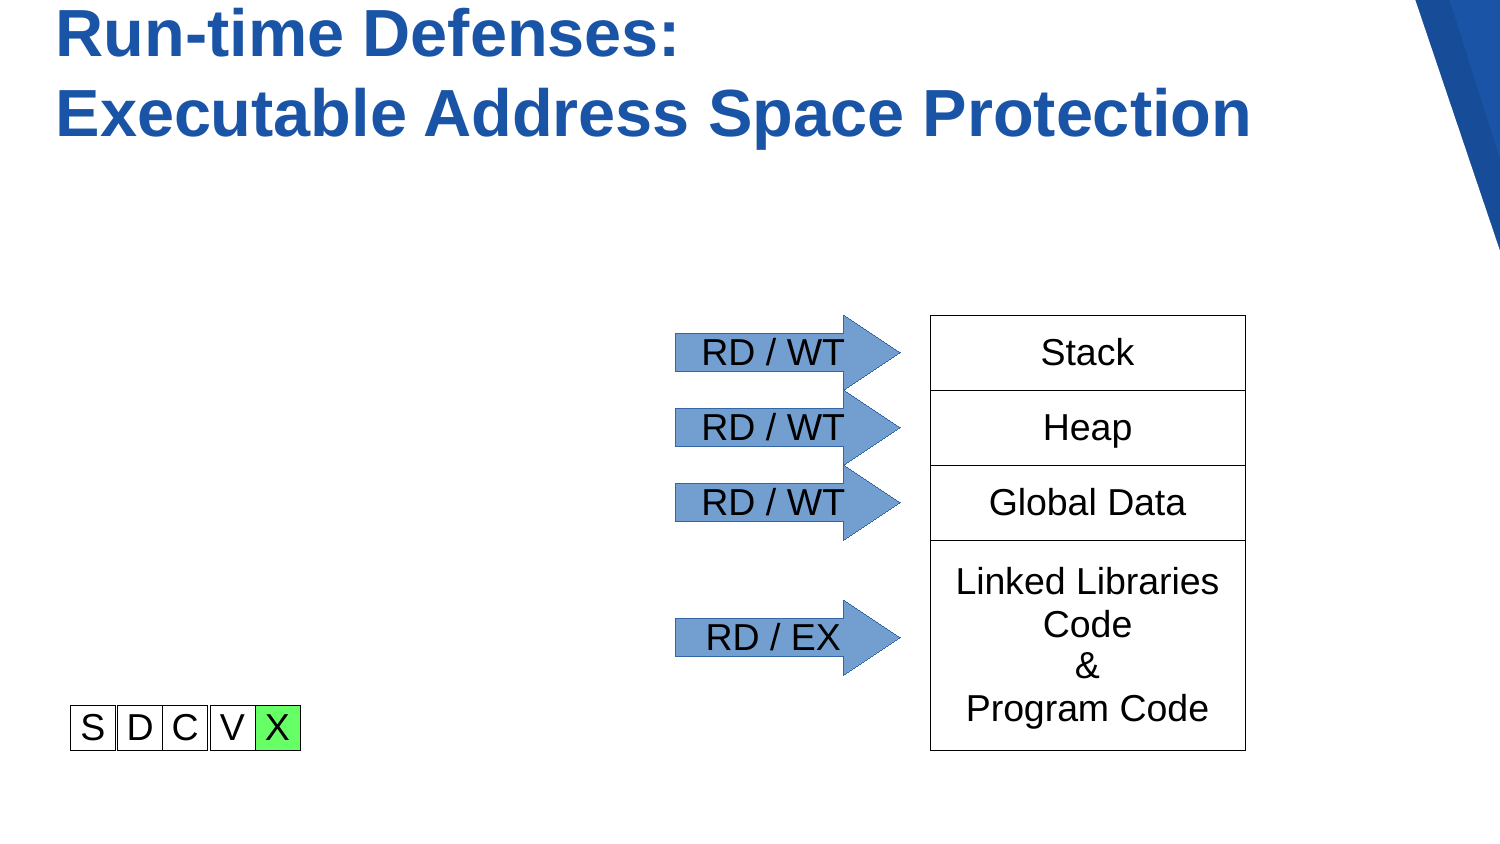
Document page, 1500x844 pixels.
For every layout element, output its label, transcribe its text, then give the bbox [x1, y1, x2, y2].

text_box V [210, 705, 255, 751]
text_box RD / WT [675, 315, 901, 391]
text_box RD / WT [675, 390, 901, 466]
text_box Heap [930, 391, 1246, 466]
text_box S [70, 705, 116, 751]
text_box Linked Libraries Code & Program Code [930, 541, 1246, 751]
title Run-time Defenses: Executable Address Space Protection [40, 97, 1306, 166]
text_box RD / EX [675, 600, 901, 676]
text_box D [117, 705, 162, 751]
text_box Global Data [930, 466, 1246, 541]
text_box Stack [930, 315, 1246, 391]
text_box RD / WT [675, 465, 901, 541]
text_box X [255, 705, 301, 751]
text_box C [162, 705, 208, 751]
